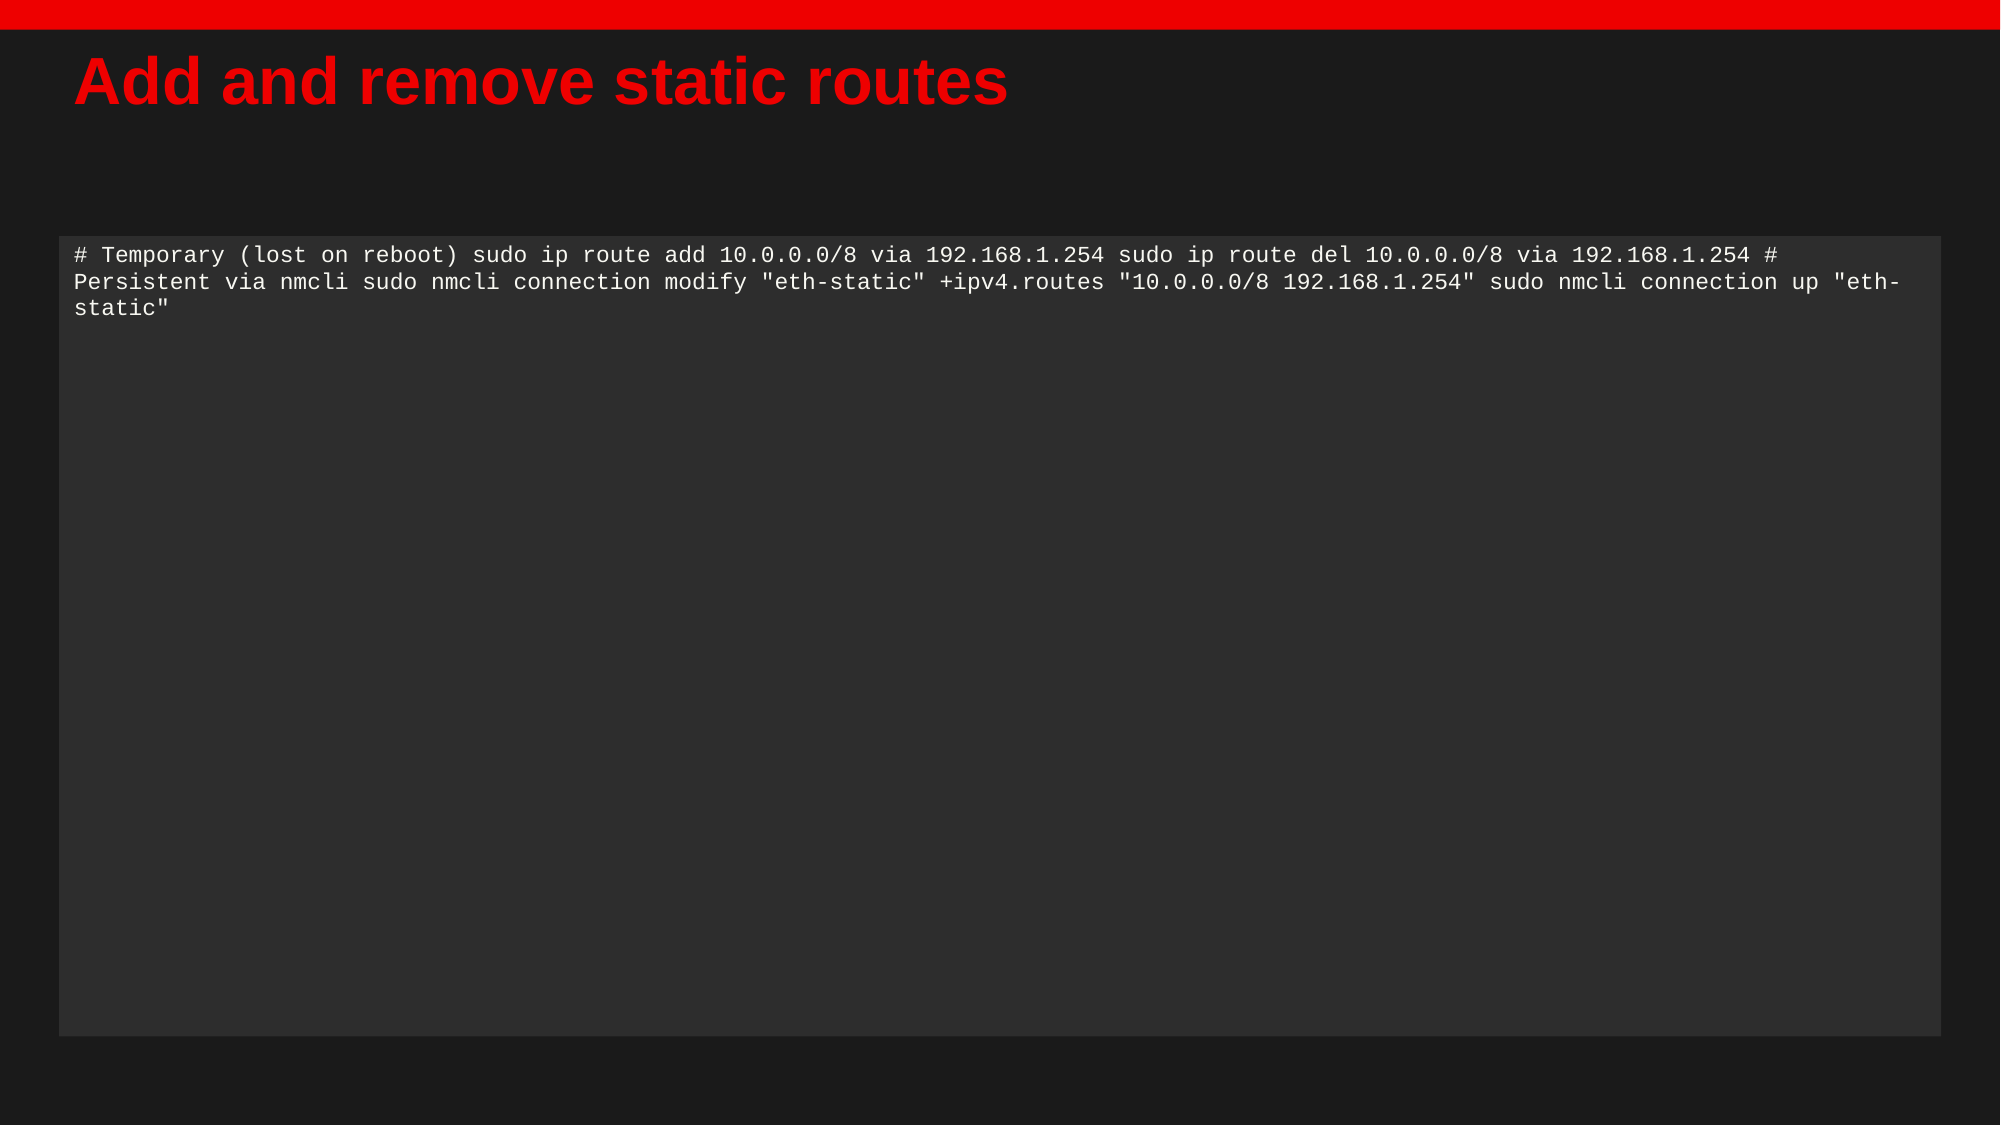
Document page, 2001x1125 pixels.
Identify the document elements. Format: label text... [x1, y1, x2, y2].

text_box [0, 0, 2001, 30]
text_box # Temporary (lost on reboot) sudo ip route add 10.0.0.0/8 via 192.168.1.254 sudo ip route del 10.0.0.0/8 via 192.168.1.254 # Persistent via nmcli sudo nmcli connection modify "eth-static" +ipv4.routes "10.0.0.0/8 192.168.1.254" sudo nmcli connection up "eth-static" [59, 236, 1942, 1037]
text_box Add and remove static routes [59, 36, 1942, 208]
